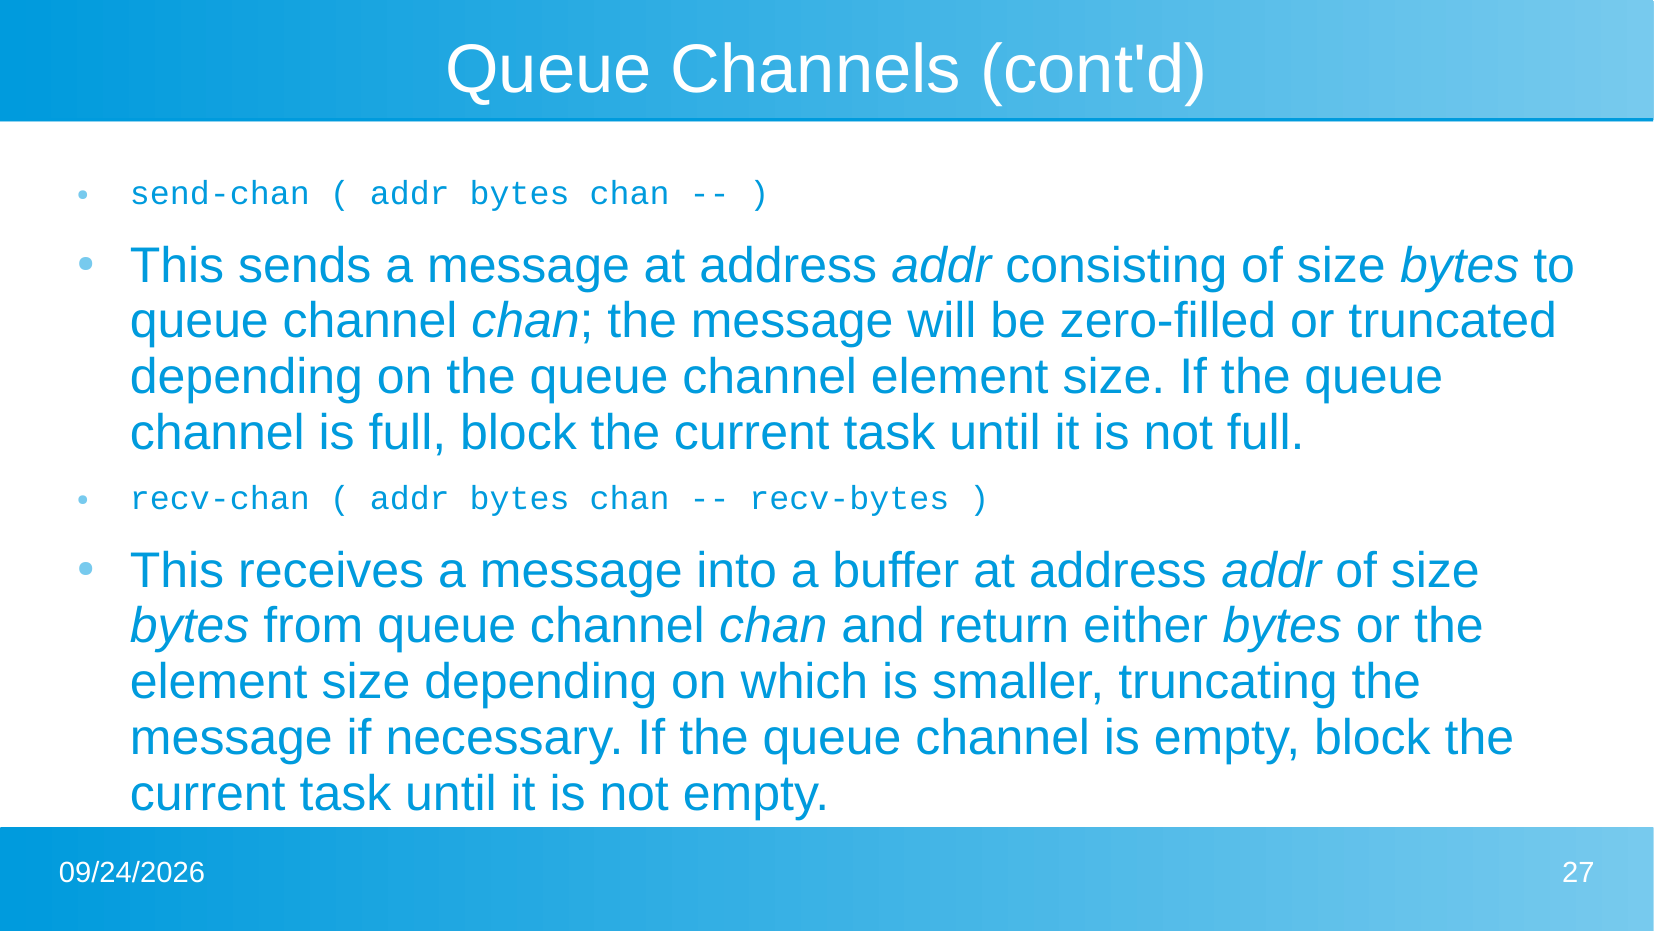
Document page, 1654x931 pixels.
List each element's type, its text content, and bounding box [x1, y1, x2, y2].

title Queue Channels (cont'd) [59, 29, 1595, 108]
list send-chan ( addr bytes chan -- ) This sends a message at address addr consisting of size bytes to queue channel chan; the message will be zero-filled or truncated depending on the queue channel element size. If the queue channel is full, block the current task until it is not full. recv-chan ( addr bytes chan -- recv-bytes ) This receives a message into a buffer at address addr of size bytes from queue channel chan and return either bytes or the element size depending on which is smaller, truncating the message if necessary. If the queue channel is empty, block the current task until it is not empty. [59, 177, 1595, 768]
